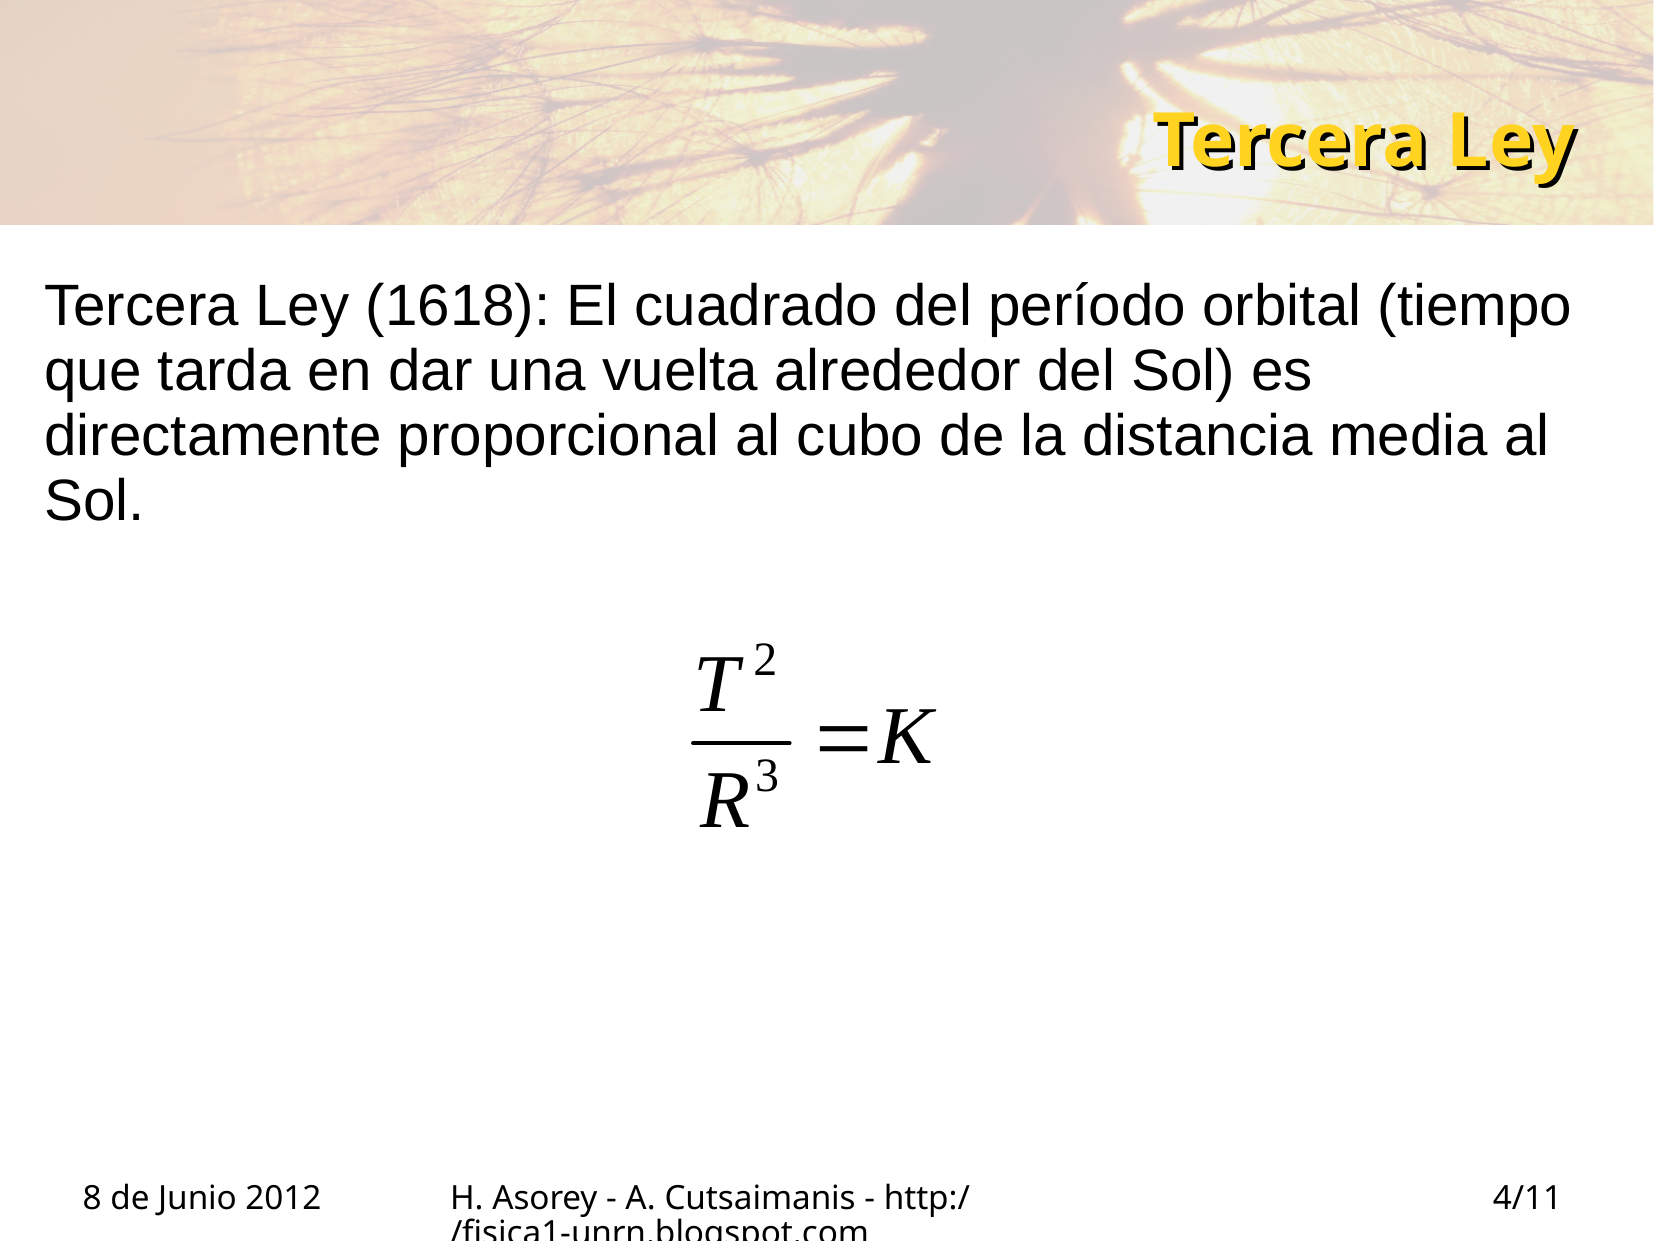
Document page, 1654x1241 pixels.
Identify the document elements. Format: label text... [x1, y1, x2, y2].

title Tercera Ley [86, 49, 1576, 226]
picture [0, 0, 1654, 225]
chart [679, 620, 953, 846]
text_box Tercera Ley (1618): El cuadrado del período orbital (tiempo que tarda en dar una vuelta alrededor del Sol) es directamente proporcional al cubo de la distancia media al Sol. [29, 265, 1654, 541]
